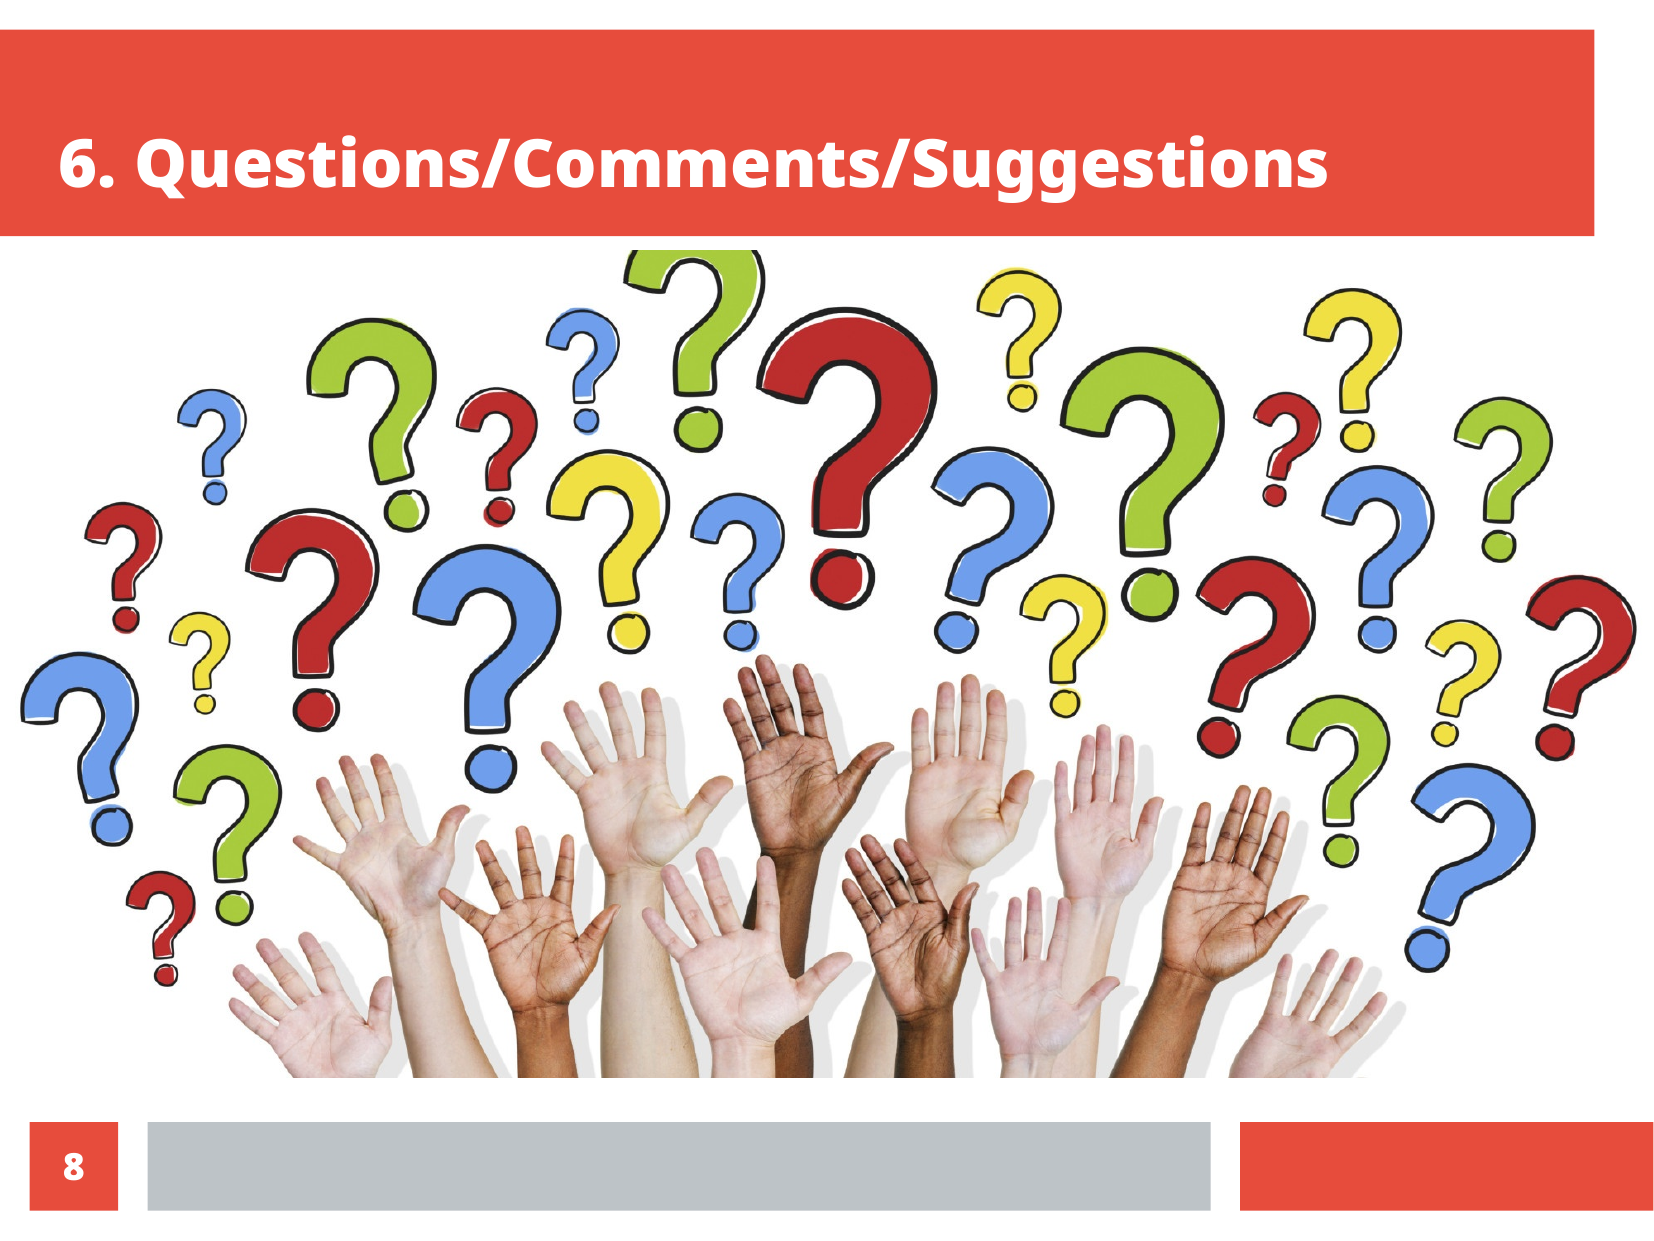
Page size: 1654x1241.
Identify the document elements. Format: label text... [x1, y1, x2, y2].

picture [1, 250, 1654, 1078]
title 6. Questions/Comments/Suggestions [59, 59, 1595, 207]
